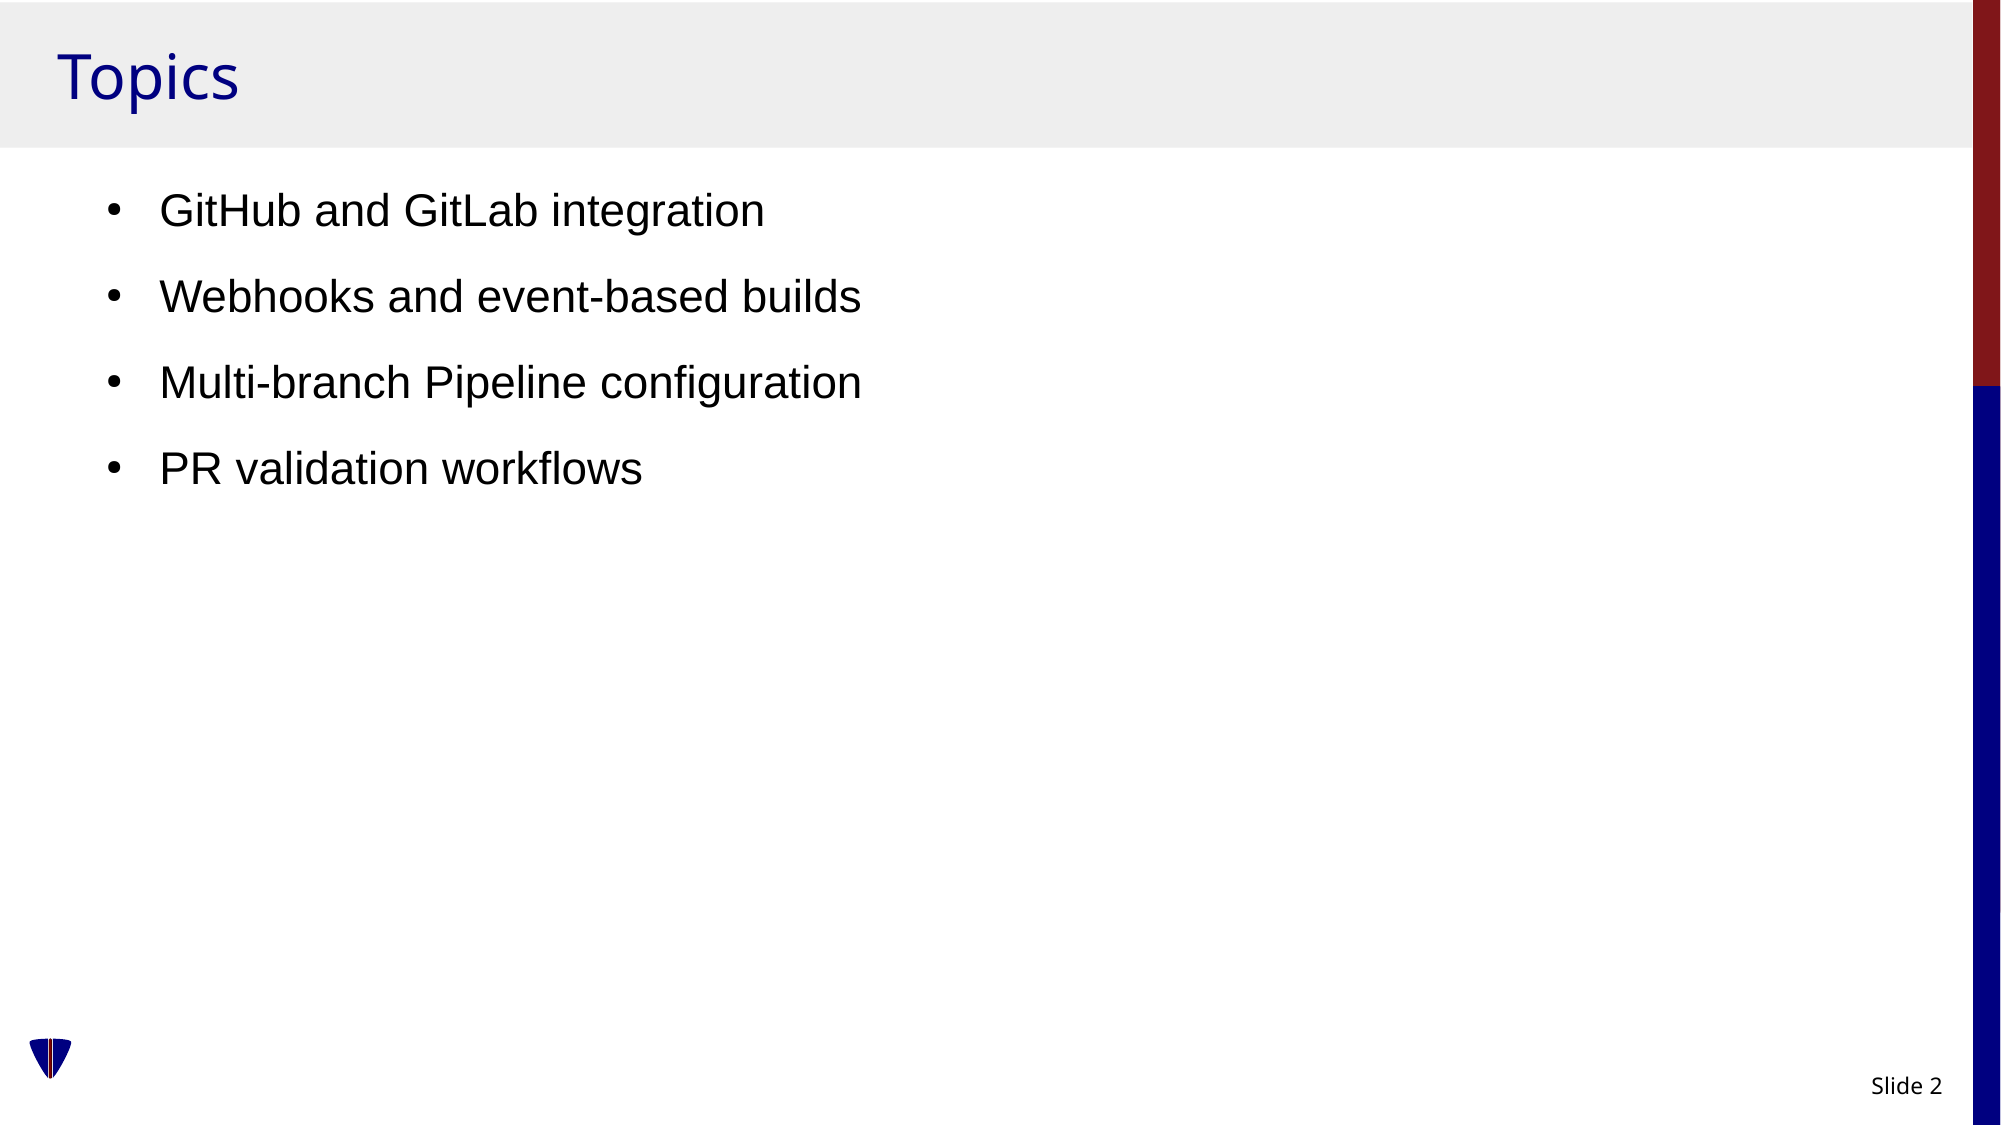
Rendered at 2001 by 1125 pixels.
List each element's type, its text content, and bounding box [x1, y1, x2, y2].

title Topics [0, 2, 1973, 148]
list GitHub and GitLab integration Webhooks and event-based builds Multi-branch Pipeline configuration PR validation workflows [88, 177, 1873, 1034]
